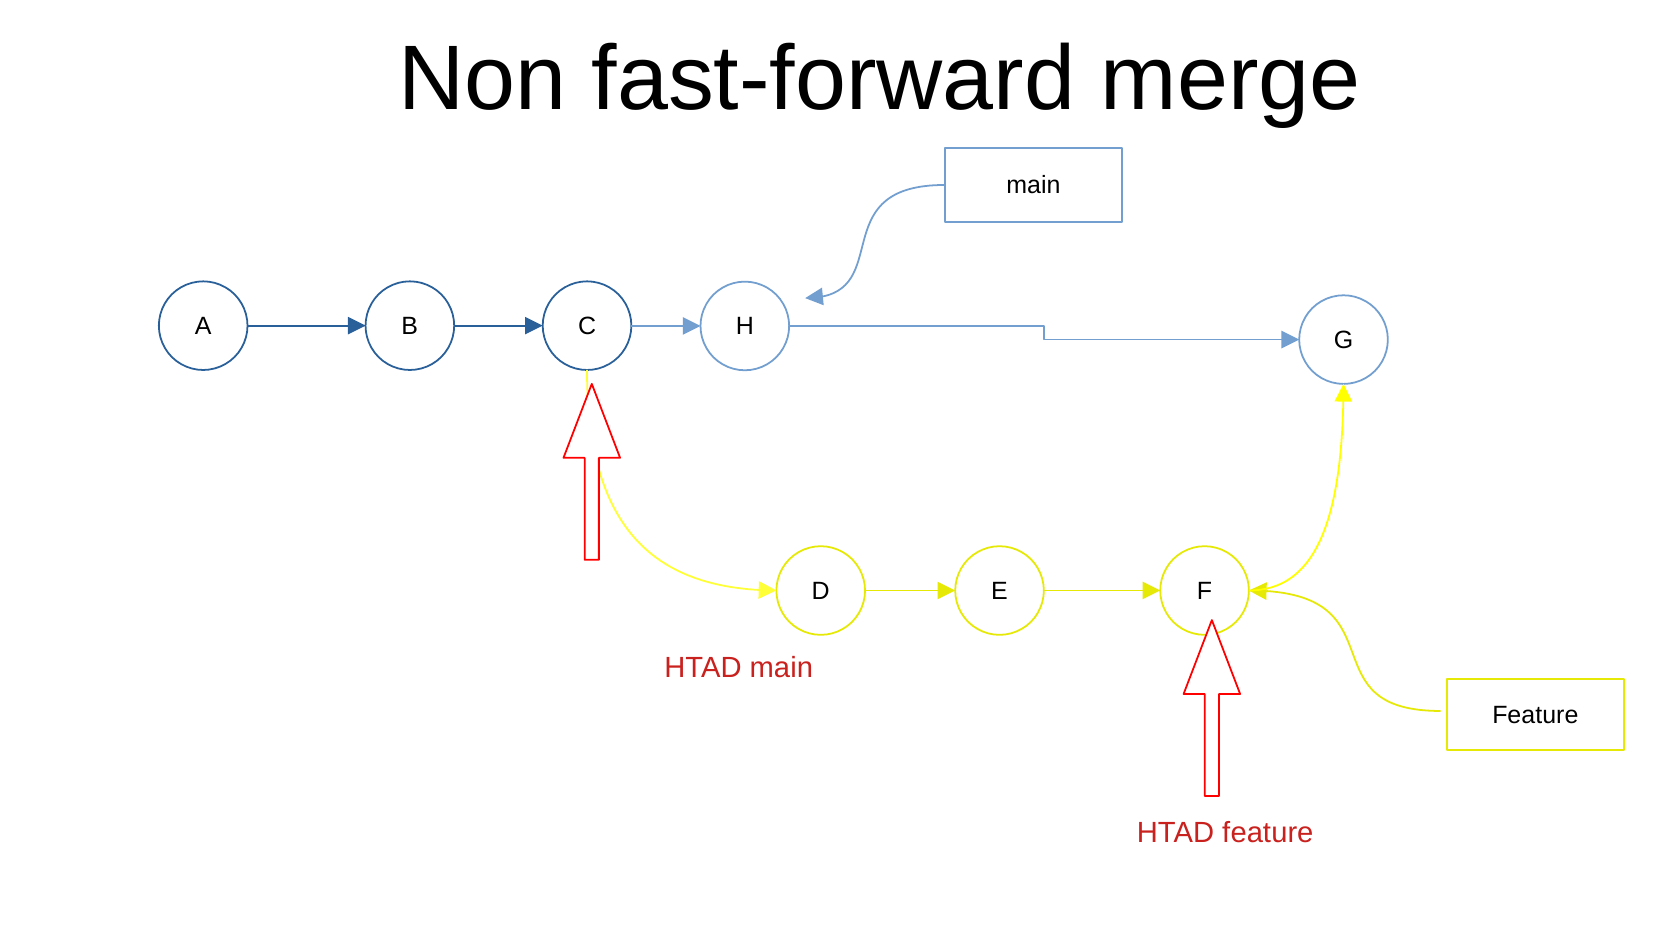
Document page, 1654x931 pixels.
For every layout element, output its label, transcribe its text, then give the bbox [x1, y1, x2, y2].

text_box E [955, 546, 1044, 635]
text_box D [776, 546, 866, 635]
text_box HTAD main [649, 649, 829, 692]
text_box A [158, 281, 248, 370]
text_box HTAD feature [1122, 814, 1329, 857]
text_box C [542, 281, 632, 370]
text_box main [944, 156, 1123, 223]
text_box Feature [1446, 679, 1625, 750]
text_box B [365, 281, 455, 370]
text_box F [1160, 546, 1249, 635]
text_box [1183, 620, 1241, 797]
text_box [563, 383, 621, 560]
text_box H [700, 281, 790, 371]
text_box G [1299, 295, 1388, 384]
title Non fast-forward merge [135, 0, 1625, 156]
